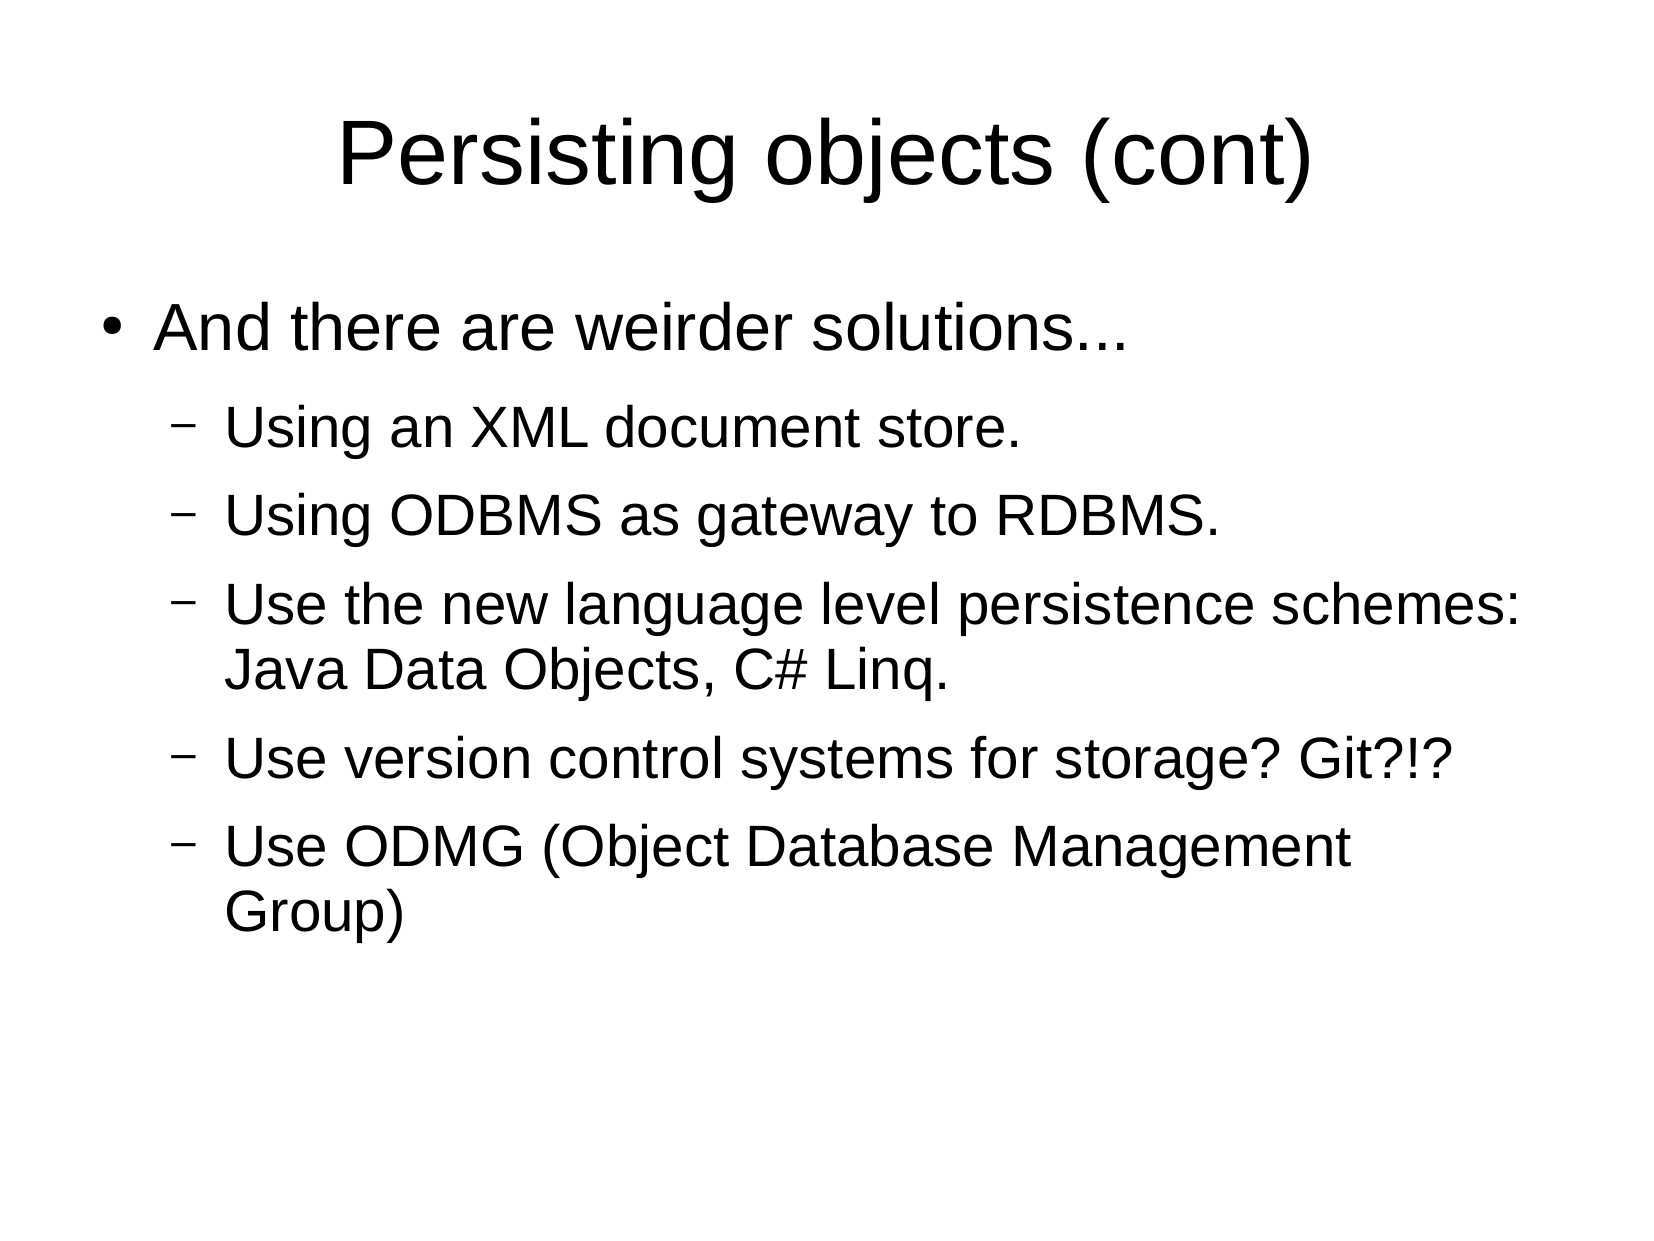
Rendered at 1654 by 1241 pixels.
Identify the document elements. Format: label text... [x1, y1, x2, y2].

title Persisting objects (cont) [82, 49, 1571, 257]
list And there are weirder solutions... Using an XML document store. Using ODBMS as gateway to RDBMS. Use the new language level persistence schemes: Java Data Objects, C# Linq. Use version control systems for storage? Git?!? Use ODMG (Object Database Management Group) [82, 290, 1538, 1010]
